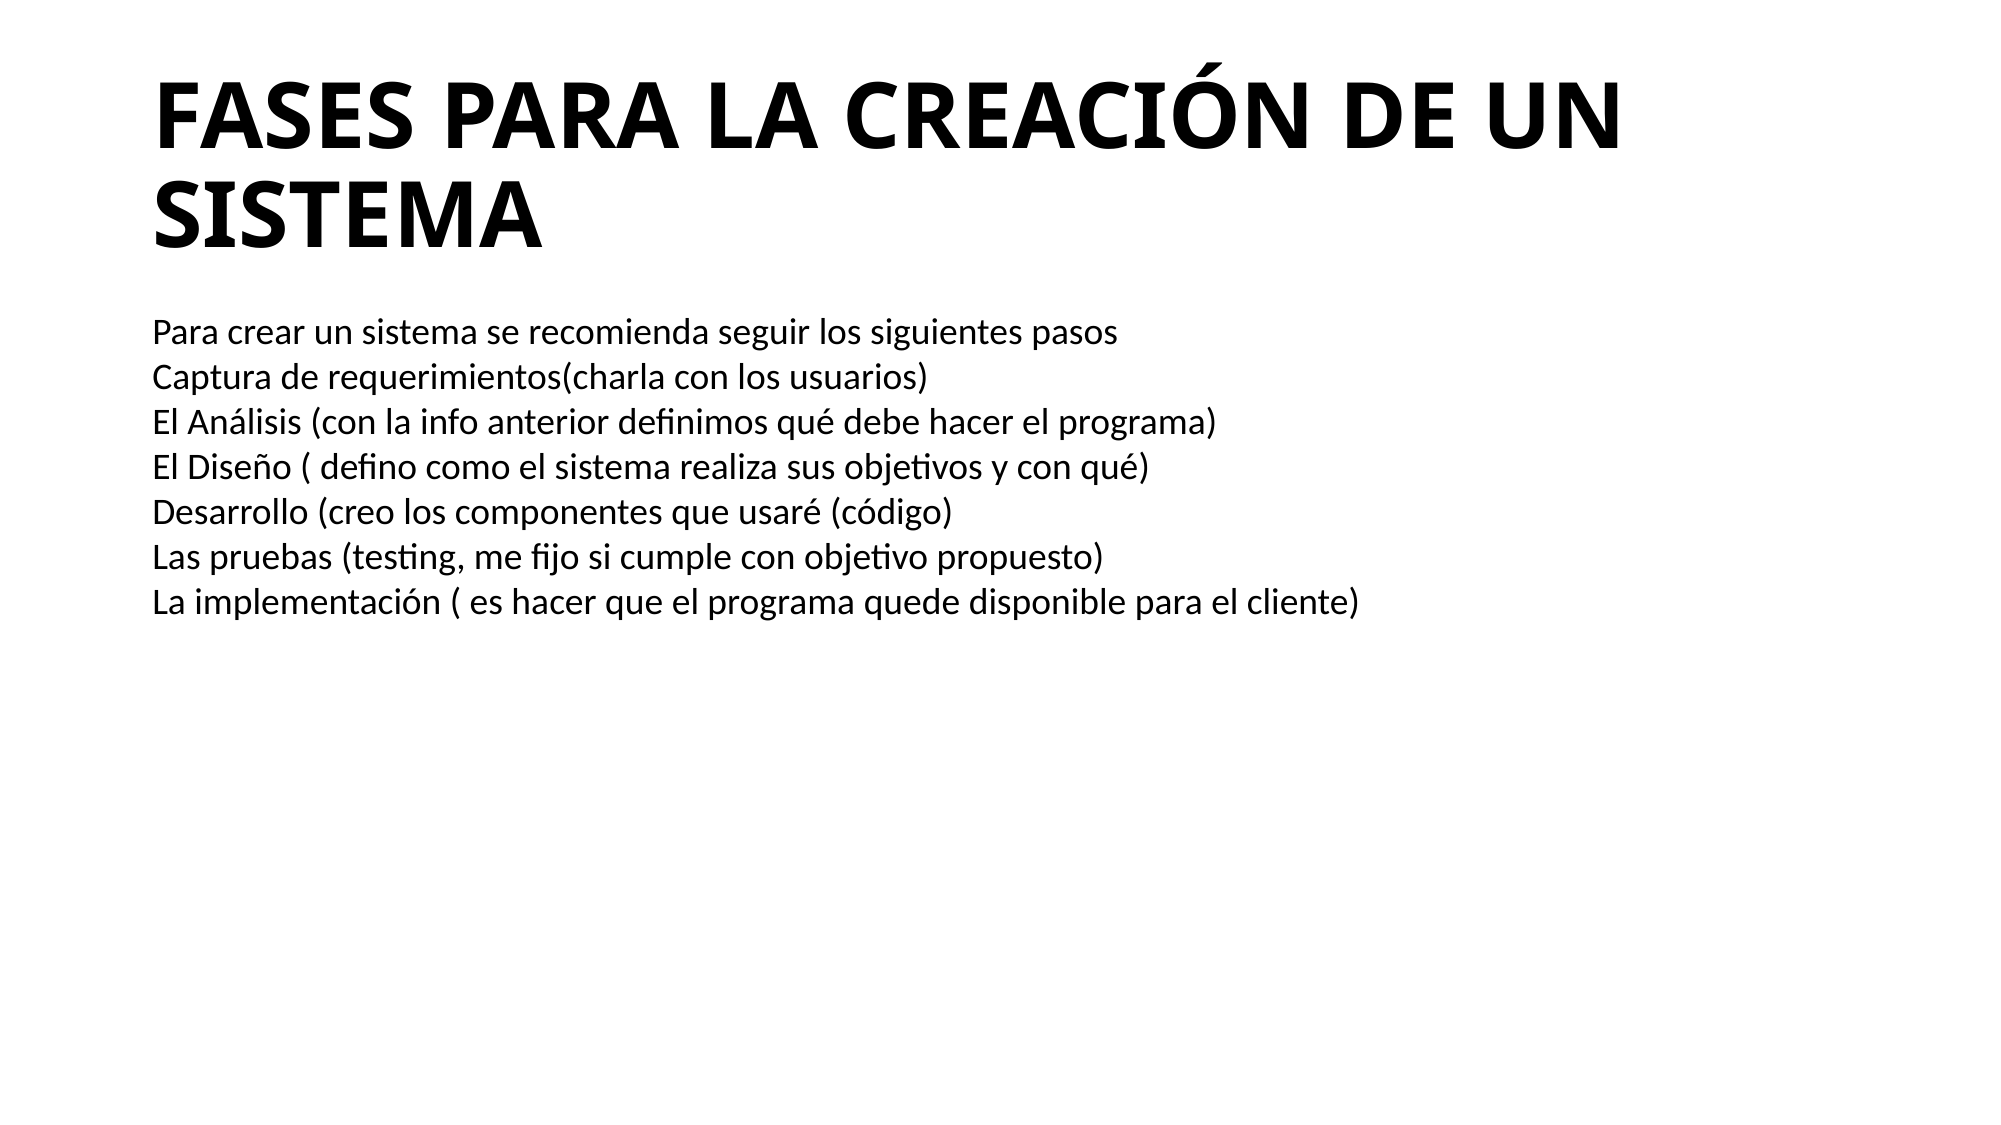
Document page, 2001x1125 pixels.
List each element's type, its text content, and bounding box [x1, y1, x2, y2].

text_box Para crear un sistema se recomienda seguir los siguientes pasos Captura de requerimientos(charla con los usuarios) El Análisis (con la info anterior definimos qué debe hacer el programa) El Diseño ( defino como el sistema realiza sus objetivos y con qué) Desarrollo (creo los componentes que usaré (código) Las pruebas (testing, me fijo si cumple con objetivo propuesto) La implementación ( es hacer que el programa quede disponible para el cliente) [137, 299, 1862, 1013]
text_box FASES PARA LA CREACIÓN DE UN SISTEMA [137, 59, 1862, 277]
